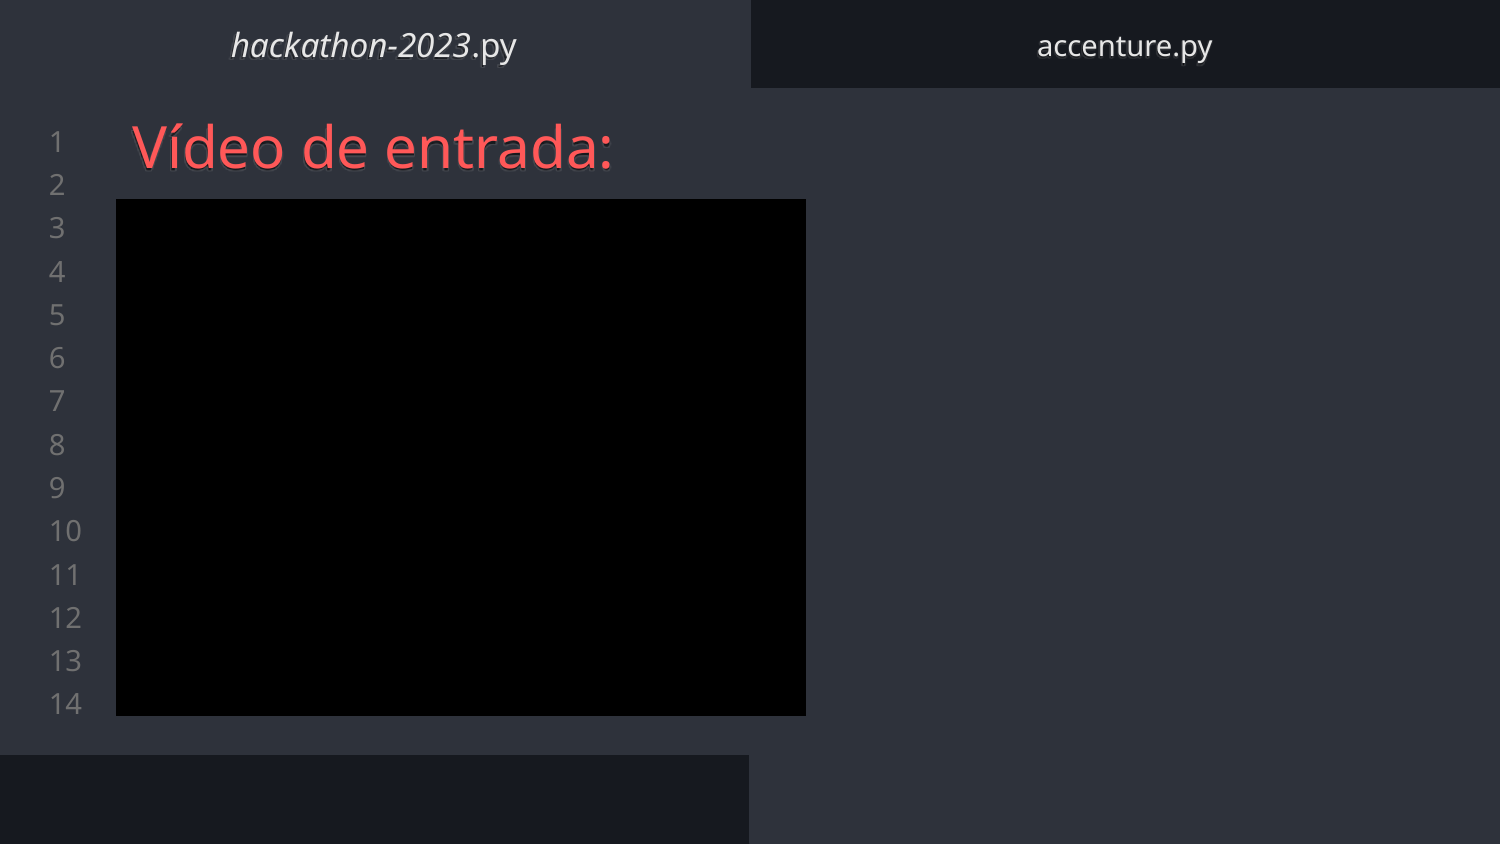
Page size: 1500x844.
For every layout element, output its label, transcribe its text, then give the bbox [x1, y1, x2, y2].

text_box accenture.py [749, 15, 1500, 74]
picture [116, 199, 806, 716]
text_box hackathon-2023.py [0, 15, 749, 74]
title Vídeo de entrada: [116, 95, 1383, 190]
